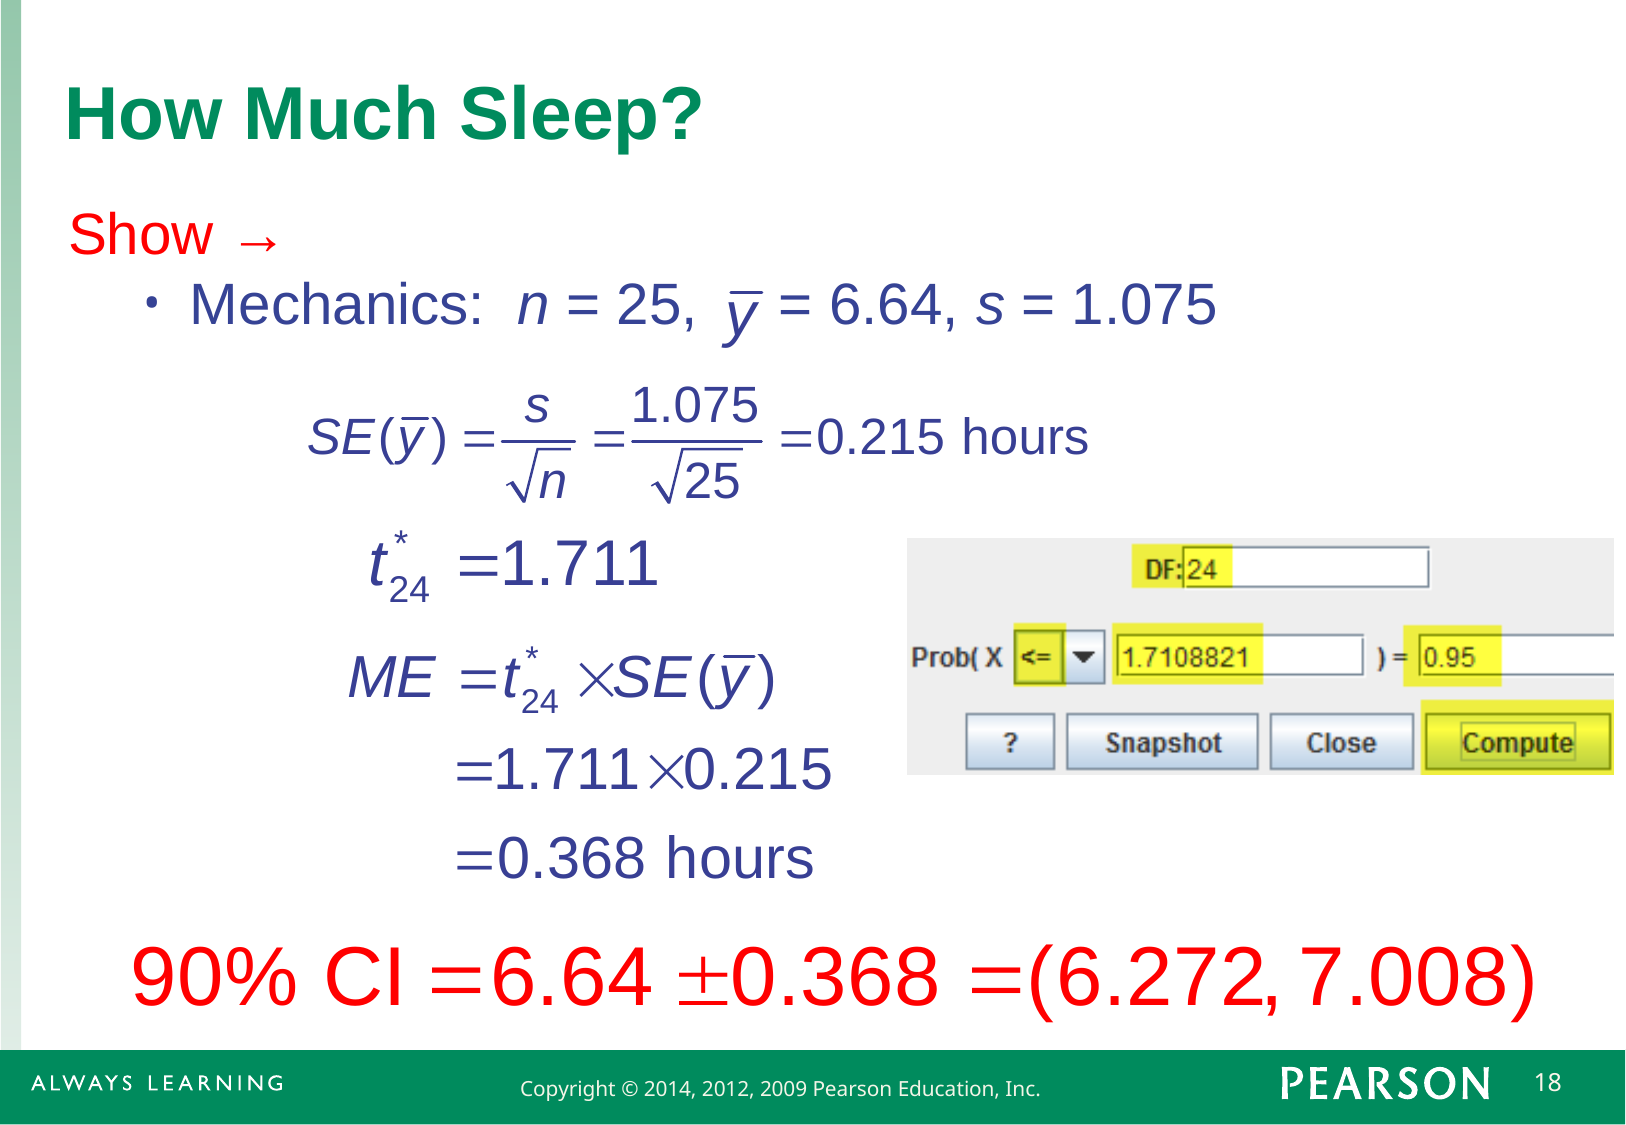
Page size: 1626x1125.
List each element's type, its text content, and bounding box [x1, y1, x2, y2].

chart [715, 278, 778, 362]
chart [340, 631, 846, 894]
chart [360, 515, 668, 618]
list Show → Mechanics: n = 25, = 6.64, s = 1.075 [68, 196, 1563, 939]
title How Much Sleep? [64, 64, 1560, 213]
chart [120, 928, 1553, 1040]
chart [301, 373, 1098, 514]
picture [907, 538, 1614, 775]
